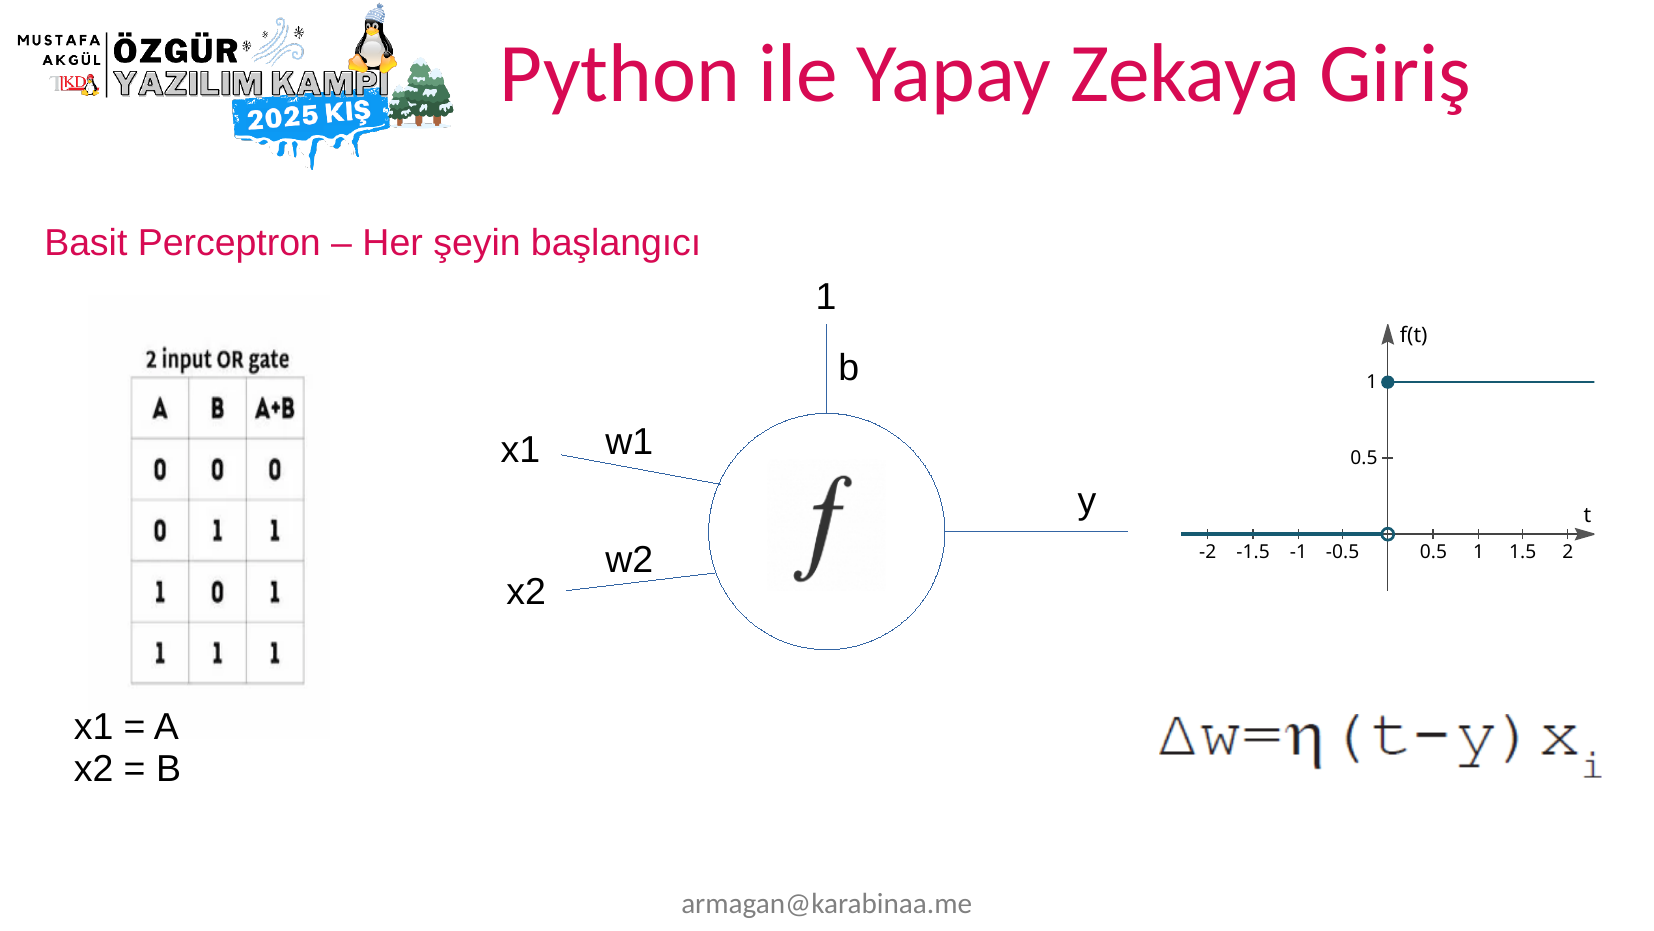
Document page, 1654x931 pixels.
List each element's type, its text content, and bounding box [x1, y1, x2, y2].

text_box x1 [485, 421, 556, 479]
picture [0, 0, 463, 177]
picture [88, 295, 331, 739]
text_box Basit Perceptron – Her şeyin başlangıcı [29, 213, 854, 271]
picture [1122, 704, 1625, 798]
text_box w2 [590, 531, 669, 589]
picture [1181, 324, 1595, 592]
text_box [708, 413, 945, 650]
text_box b [823, 338, 875, 396]
text_box y [1062, 472, 1112, 530]
text_box w1 [590, 413, 669, 471]
text_box armagan@karabinaa.me [0, 877, 1654, 928]
text_box x2 [491, 563, 562, 621]
text_box Python ile Yapay Zekaya Giriş [484, 10, 1654, 126]
picture [767, 459, 886, 591]
text_box x1 = A x2 = B [59, 698, 237, 798]
text_box 1 [790, 267, 854, 325]
